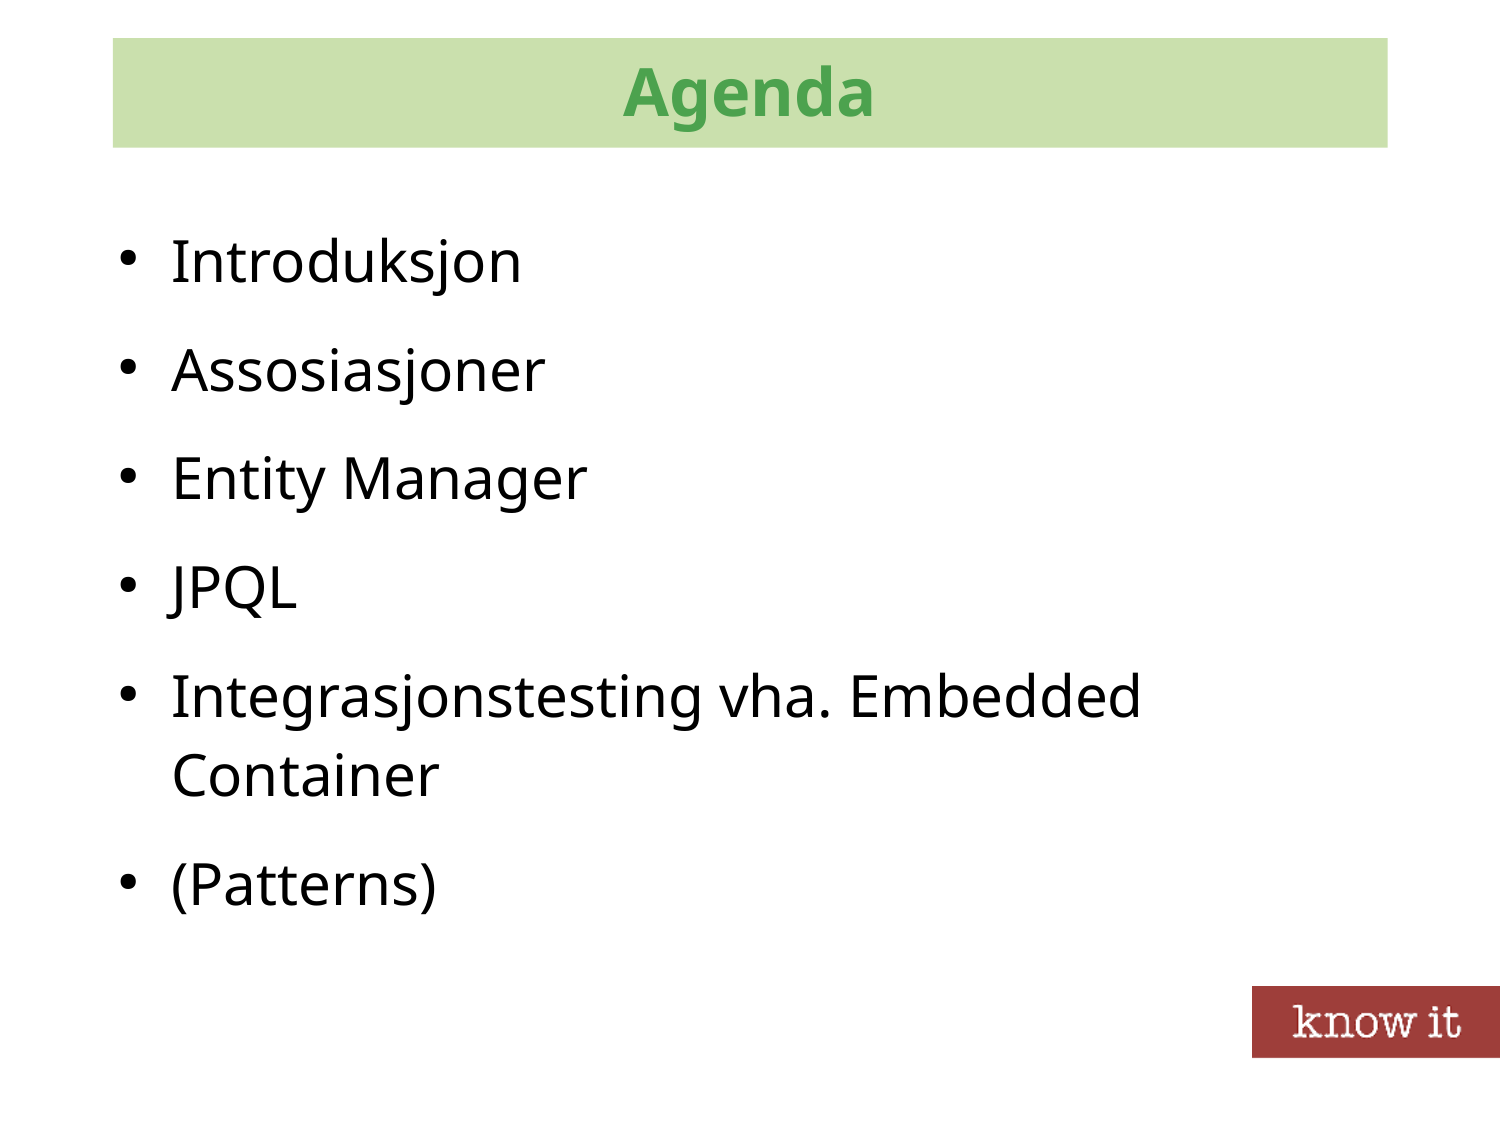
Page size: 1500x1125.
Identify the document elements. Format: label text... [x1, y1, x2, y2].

list Introduksjon Assosiasjoner Entity Manager JPQL Integrasjonstesting vha. Embedded Container (Patterns) [100, 220, 1360, 935]
picture [1252, 986, 1500, 1058]
text_box Agenda [112, 38, 1388, 148]
